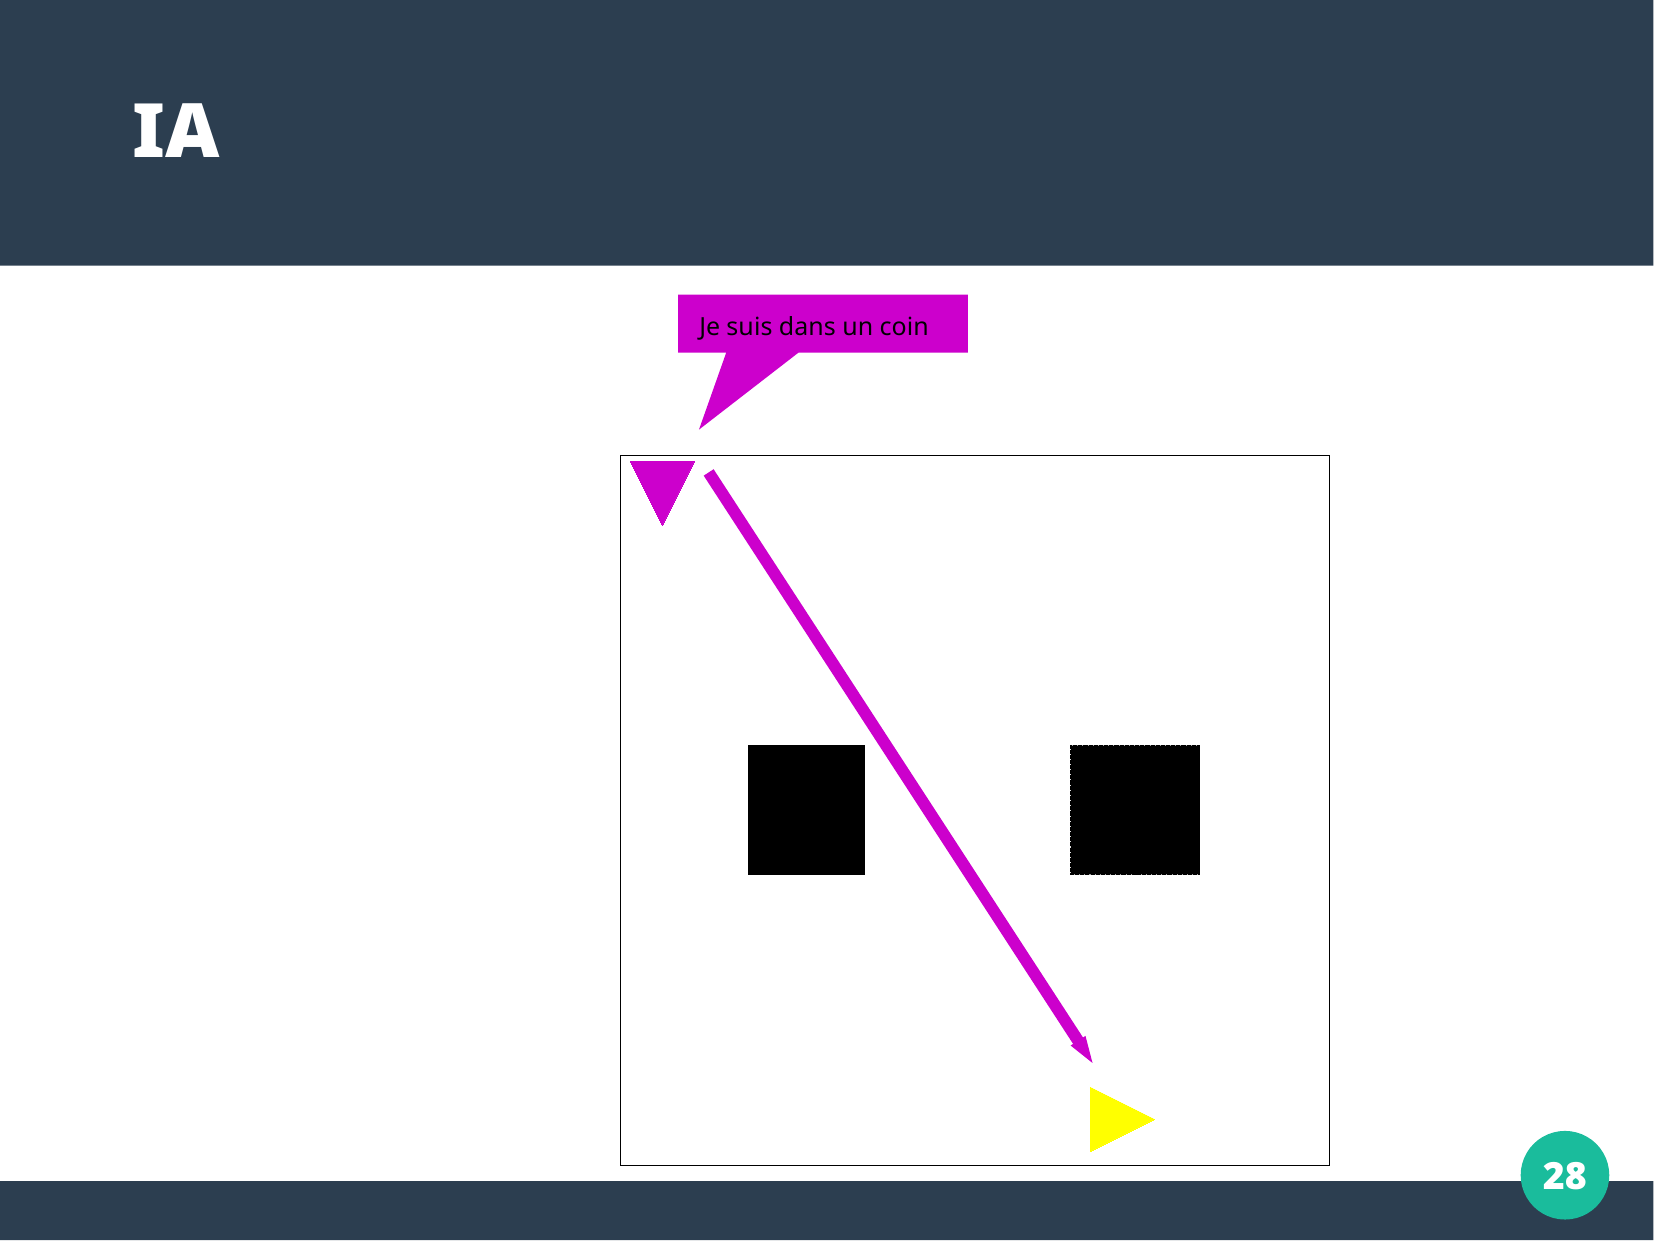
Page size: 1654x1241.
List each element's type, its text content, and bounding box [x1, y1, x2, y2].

text_box [620, 455, 1330, 1166]
title IA [59, 49, 1595, 207]
text_box Je suis dans un coin [684, 301, 1155, 348]
text_box [678, 294, 968, 430]
